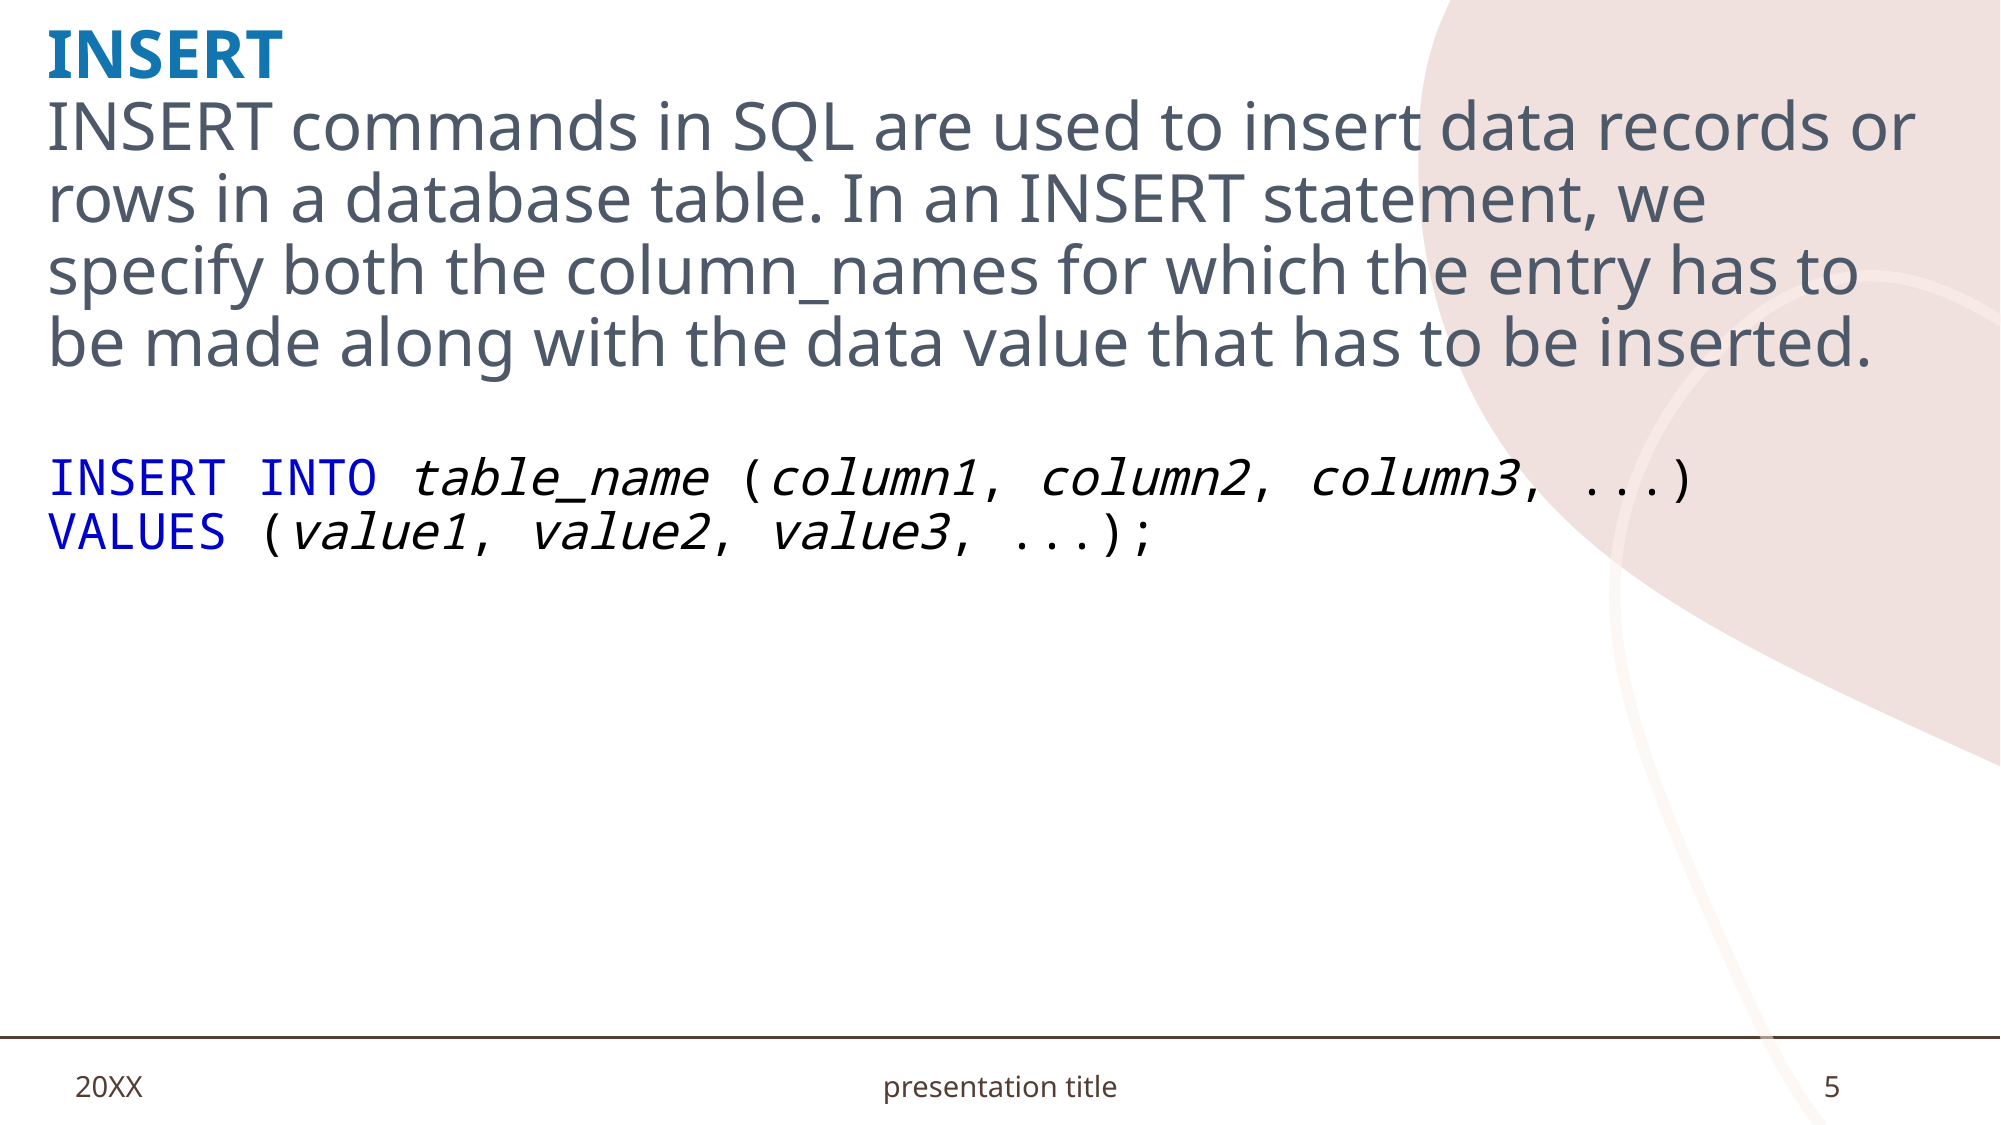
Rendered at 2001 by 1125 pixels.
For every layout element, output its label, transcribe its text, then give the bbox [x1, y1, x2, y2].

text_box 20XX [60, 1060, 222, 1112]
title INSERT INSERT commands in SQL are used to insert data records or rows in a database table. In an INSERT statement, we specify both the column_names for which the entry has to be made along with the data value that has to be inserted. INSERT INTO table_name (column1, column2, column3, ...) VALUES (value1, value2, value3, ...); [32, 13, 1947, 1035]
text_box [1808, 1060, 1971, 1112]
text_box presentation title [718, 1060, 1283, 1112]
